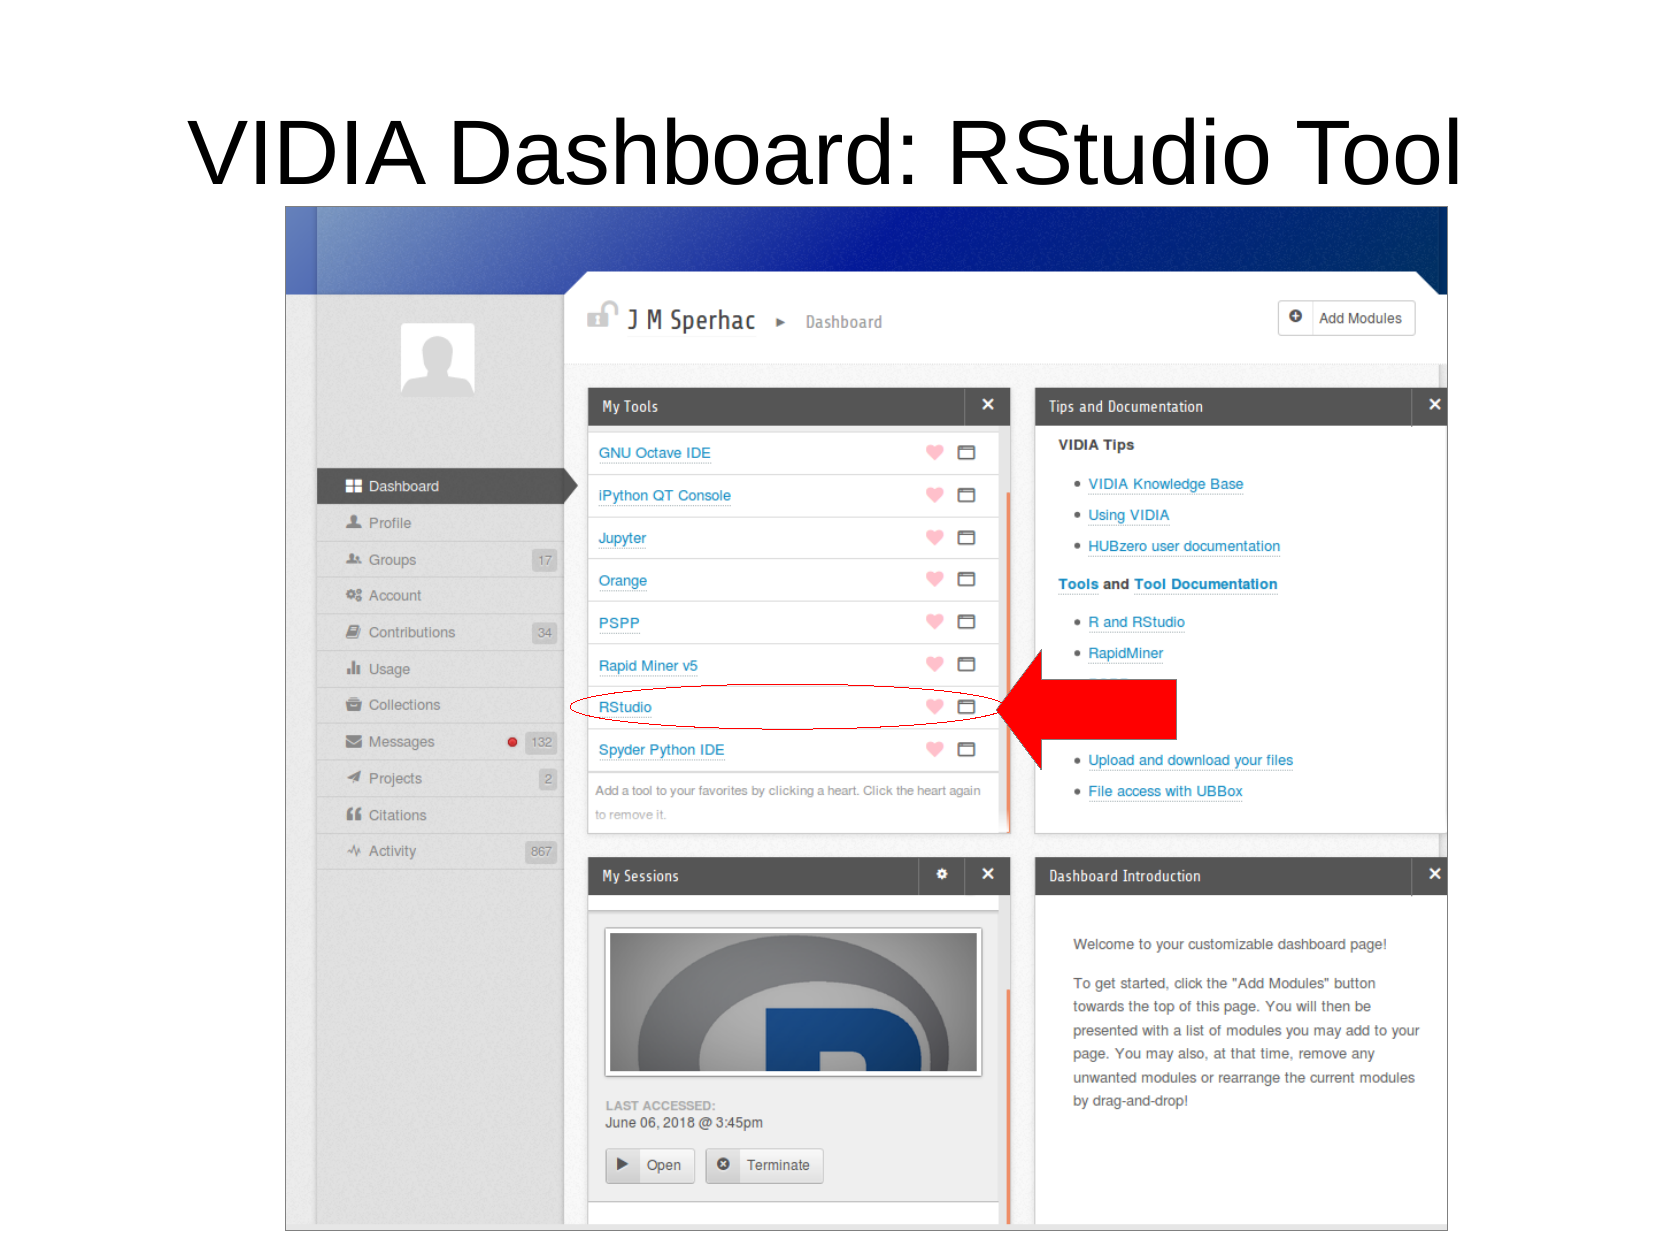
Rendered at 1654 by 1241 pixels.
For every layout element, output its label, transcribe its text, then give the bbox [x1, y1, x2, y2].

picture [285, 206, 1448, 1231]
text_box [996, 649, 1177, 770]
title VIDIA Dashboard: RStudio Tool [82, 49, 1571, 257]
